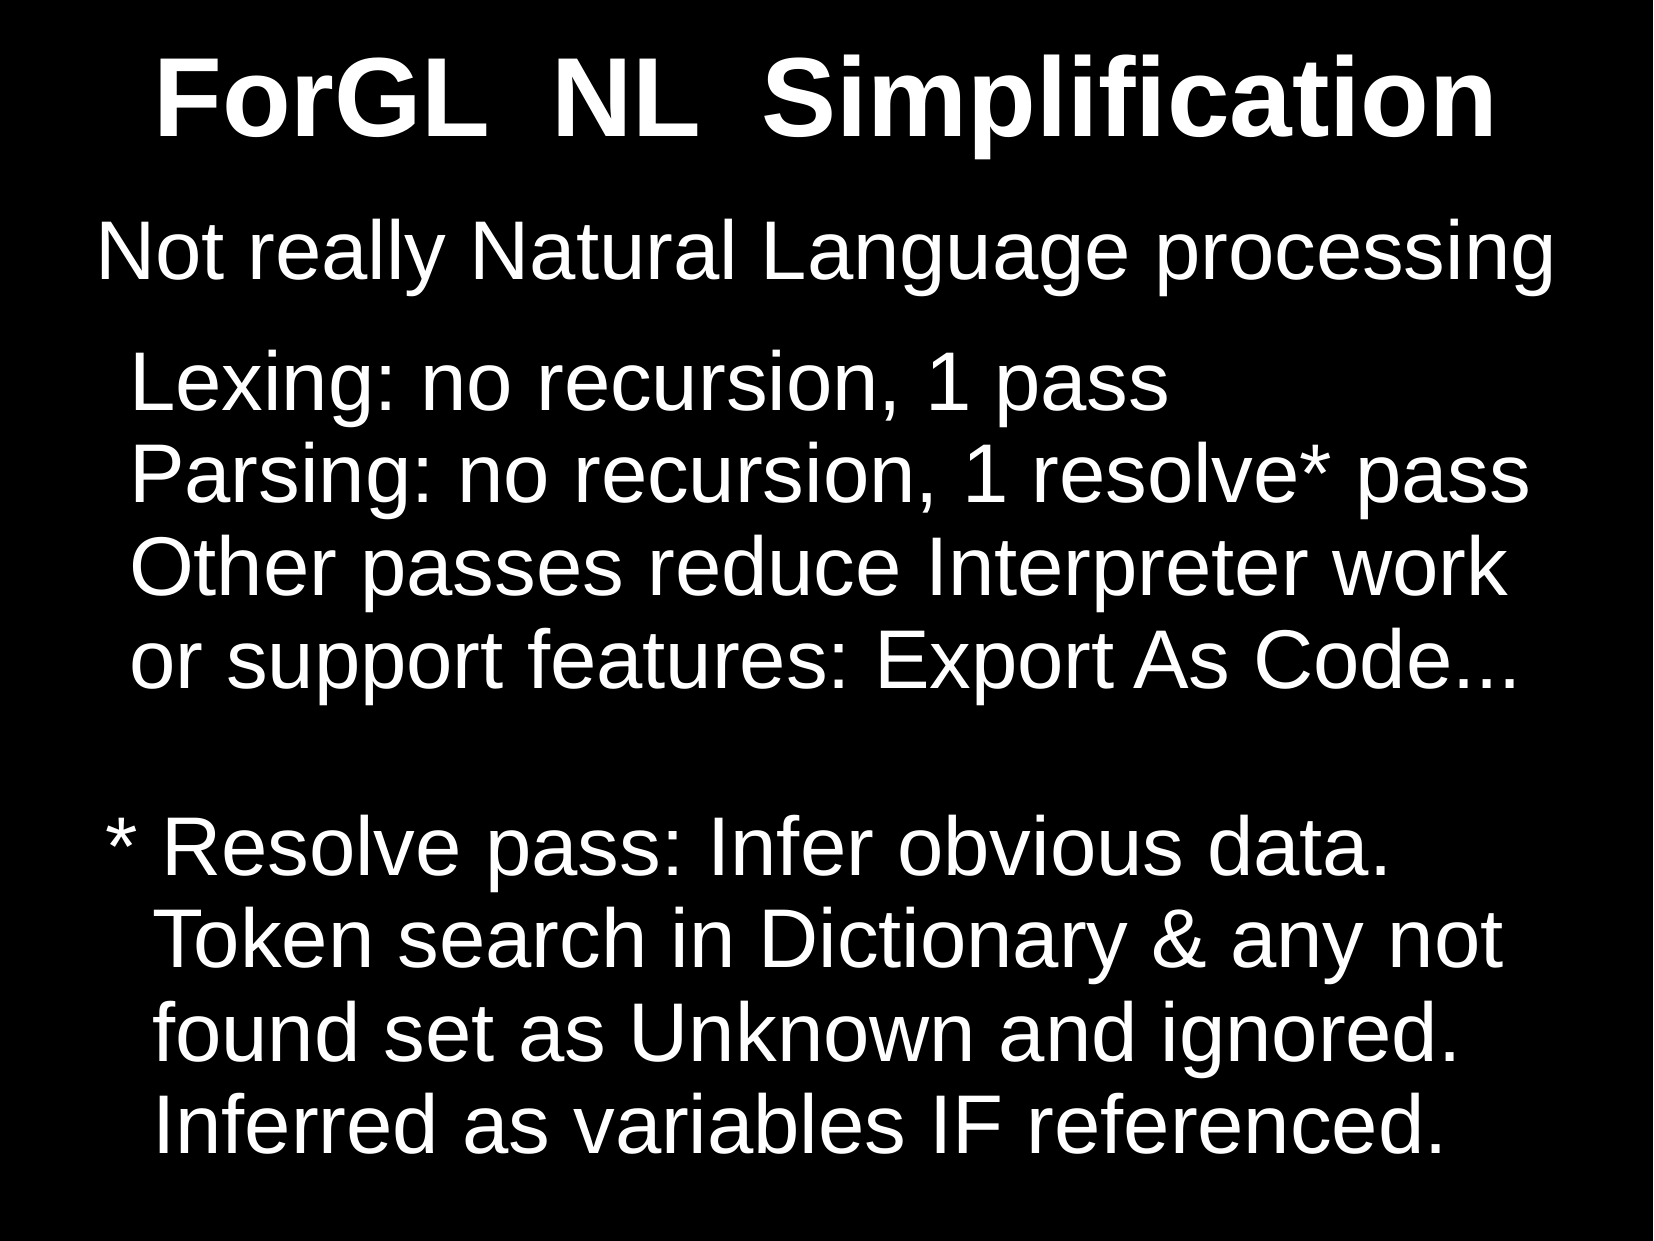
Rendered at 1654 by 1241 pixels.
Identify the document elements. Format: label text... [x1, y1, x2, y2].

subtitle Not really Natural Language processing Lexing: no recursion, 1 pass Parsing: no recursion, 1 resolve* pass Other passes reduce Interpreter work or support features: Export As Code... * Resolve pass: Infer obvious data. Token search in Dictionary & any not found set as Unknown and ignored. Inferred as variables IF referenced. [82, 204, 1571, 1241]
title ForGL NL Simplification [82, 0, 1571, 196]
